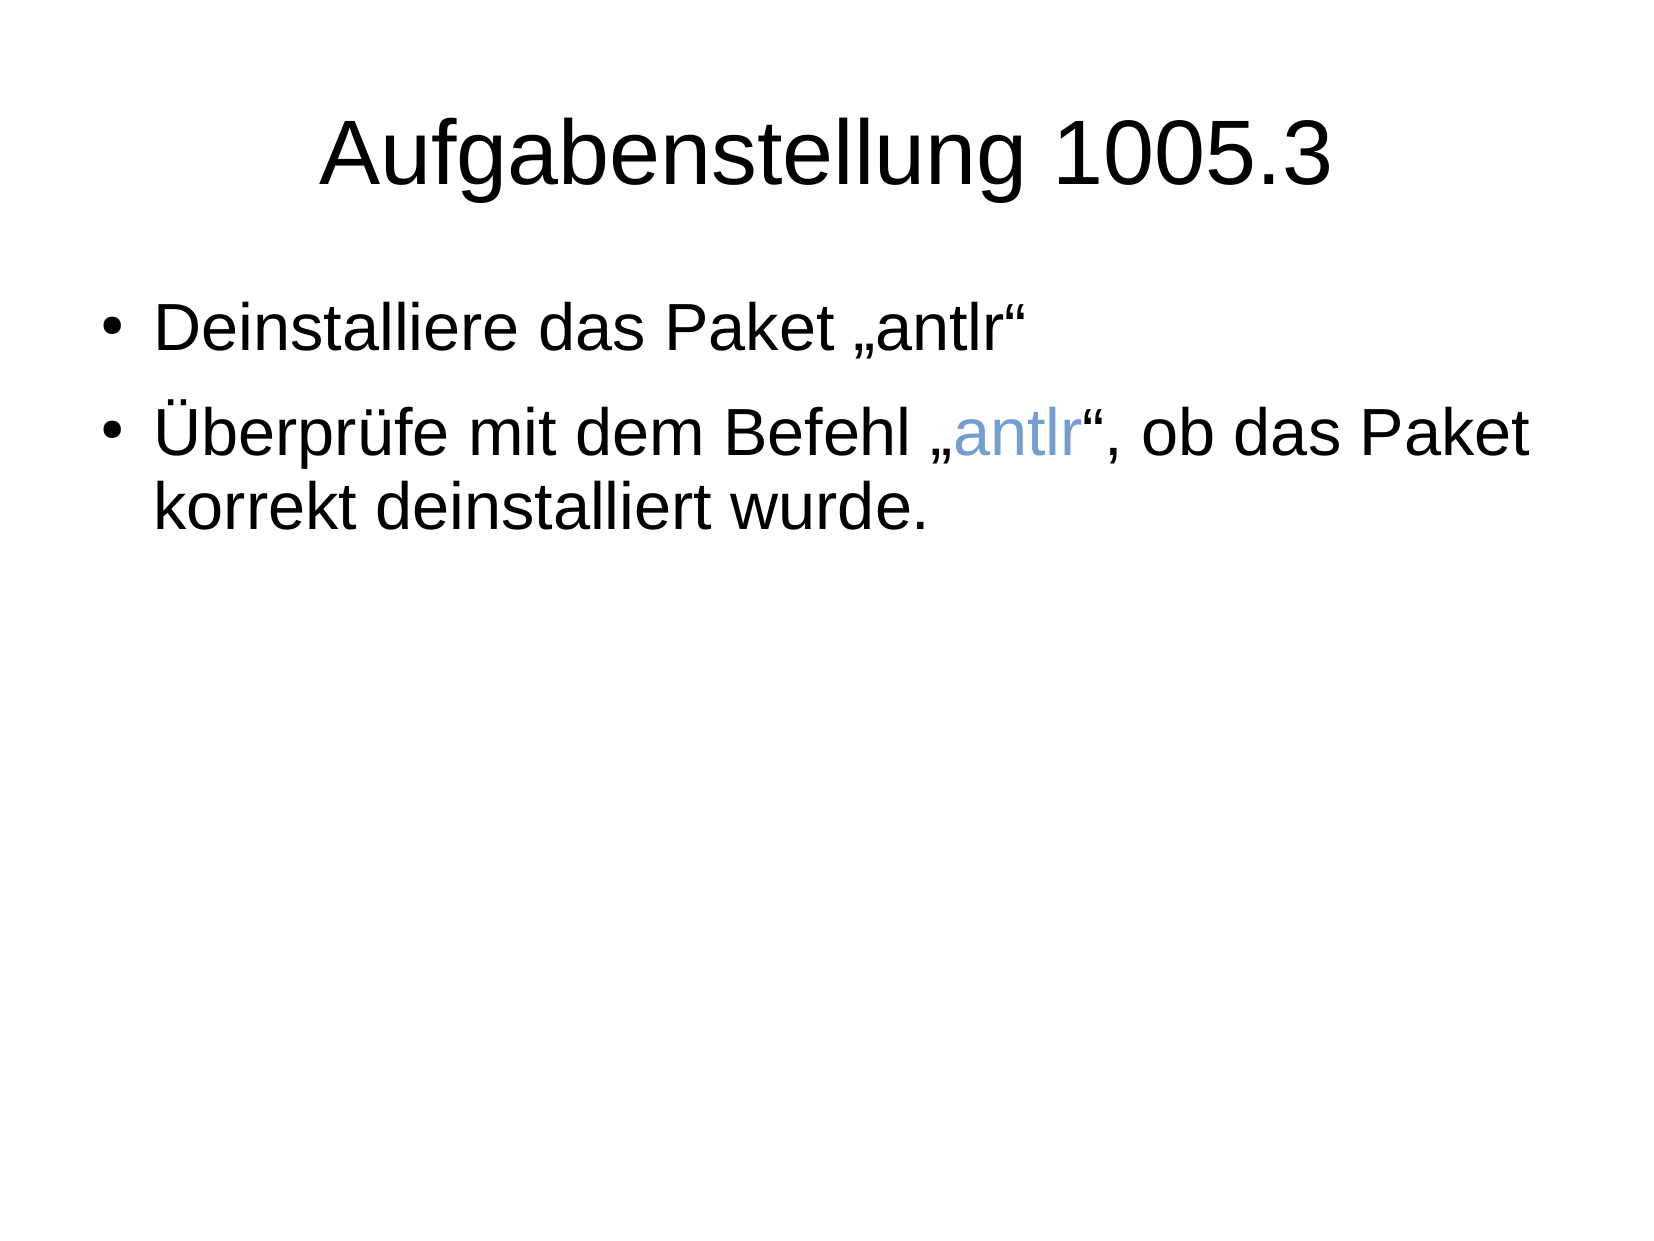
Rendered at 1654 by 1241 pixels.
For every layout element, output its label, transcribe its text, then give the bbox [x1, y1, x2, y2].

title Aufgabenstellung 1005.3 [82, 49, 1571, 257]
list Deinstalliere das Paket „antlr“ Überprüfe mit dem Befehl „antlr“, ob das Paket korrekt deinstalliert wurde. [82, 290, 1571, 1010]
